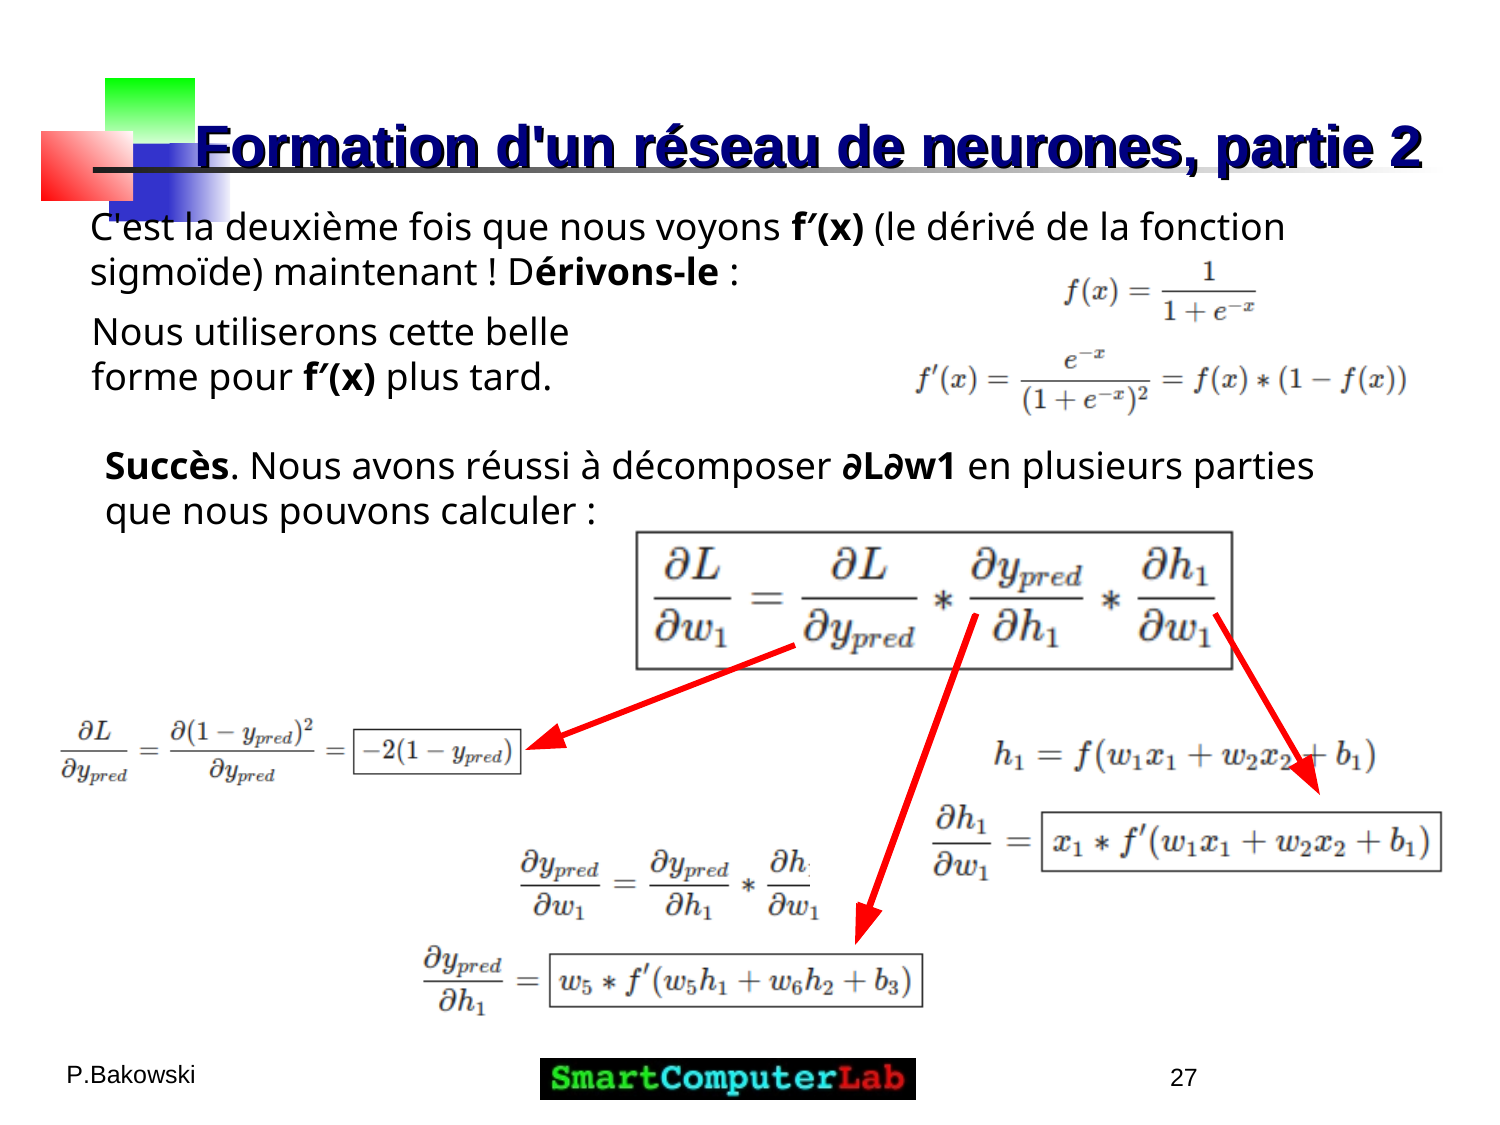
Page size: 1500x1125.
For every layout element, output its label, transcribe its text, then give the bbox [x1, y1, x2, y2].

text_box C'est la deuxième fois que nous voyons f′(x) (le dérivé de la fonction sigmoïde) maintenant ! Dérivons-le : [75, 195, 1426, 301]
title Formation d'un réseau de neurones, partie 2 [180, 30, 1447, 186]
picture [855, 232, 1456, 454]
picture [600, 540, 1286, 706]
text_box Nous utiliserons cette belle forme pour f′(x) plus tard. [76, 300, 616, 406]
picture [540, 1058, 916, 1100]
picture [30, 690, 1500, 1036]
text_box Succès. Nous avons réussi à décomposer ∂L∂w1 en plusieurs parties que nous pouvons calculer : [90, 435, 1381, 540]
